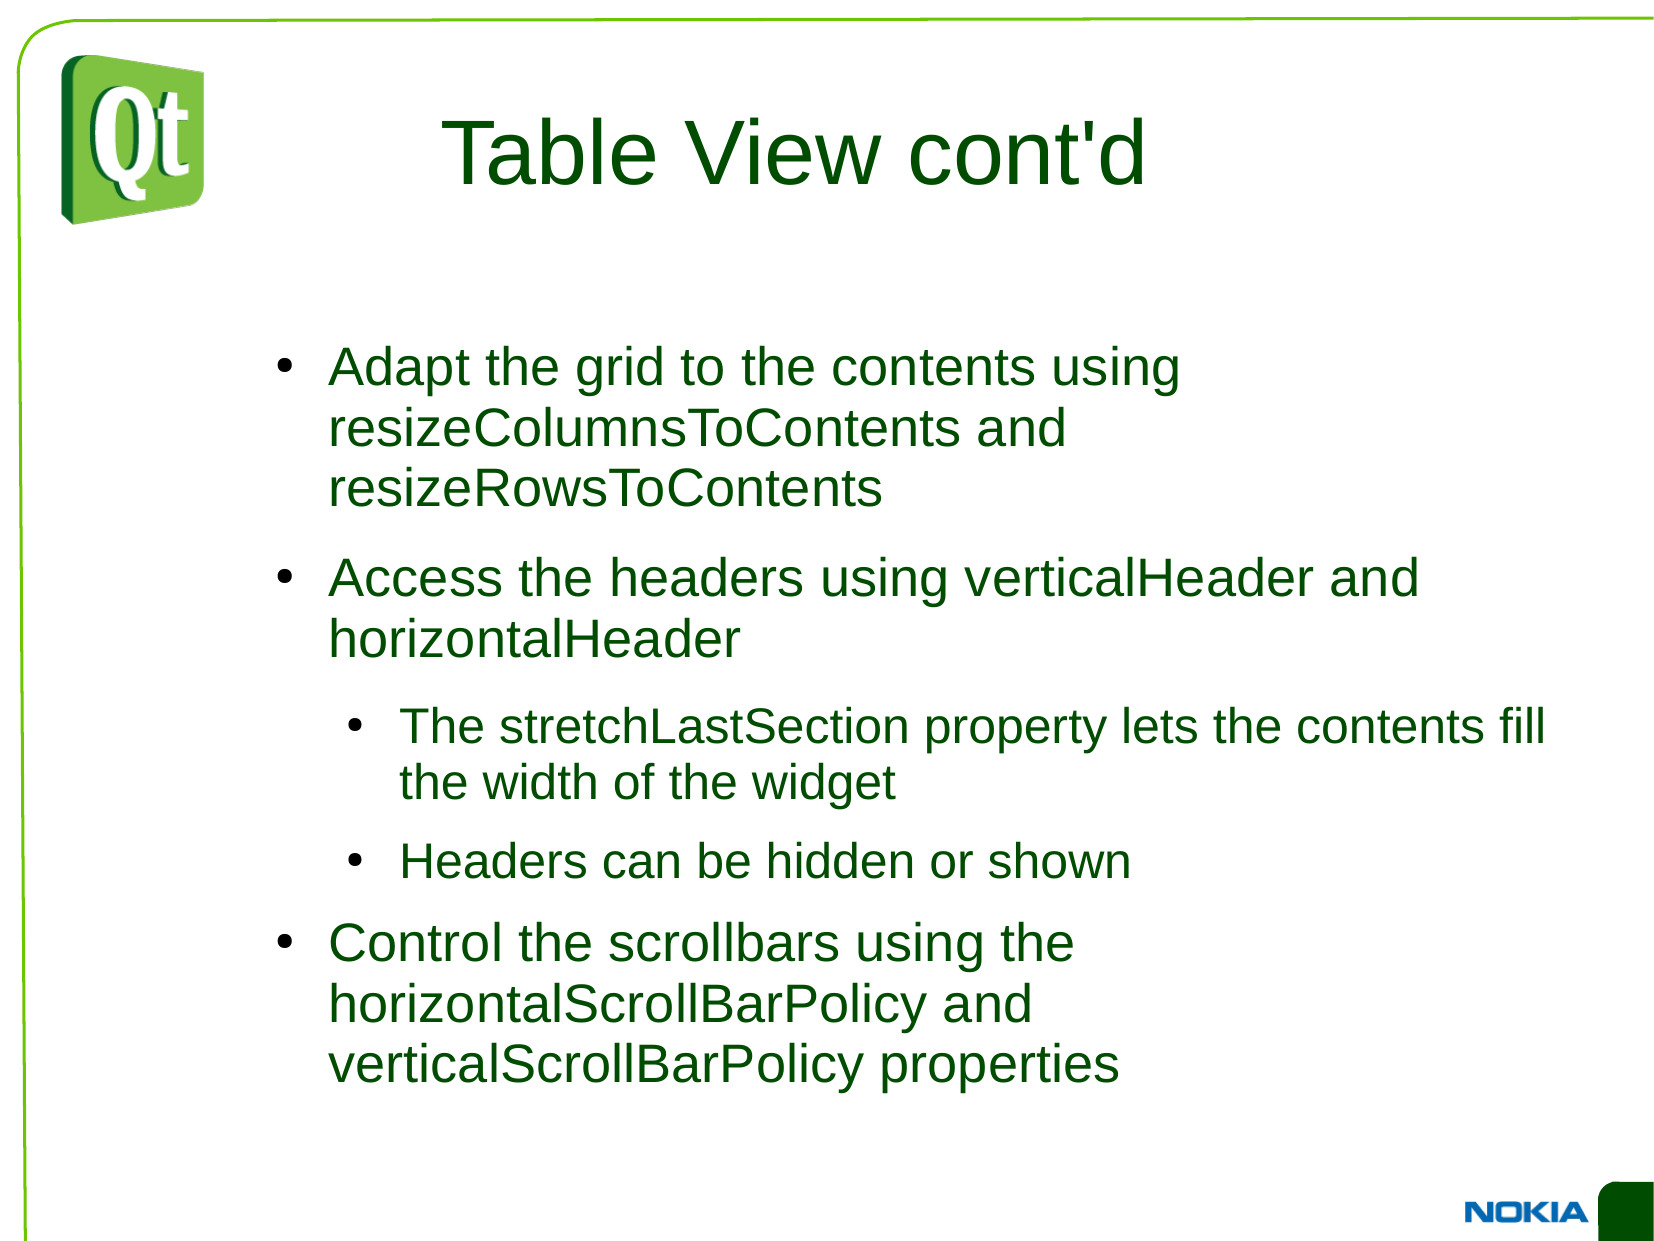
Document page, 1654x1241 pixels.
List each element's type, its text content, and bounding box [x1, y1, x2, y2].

title Table View cont'd [257, 56, 1333, 250]
picture [1465, 1201, 1589, 1223]
list Adapt the grid to the contents using resizeColumnsToContents and resizeRowsToContents Access the headers using verticalHeader and horizontalHeader The stretchLastSection property lets the contents fill the width of the widget Headers can be hidden or shown Control the scrollbars using the horizontalScrollBarPolicy and verticalScrollBarPolicy properties [257, 336, 1577, 1095]
picture [61, 55, 204, 225]
